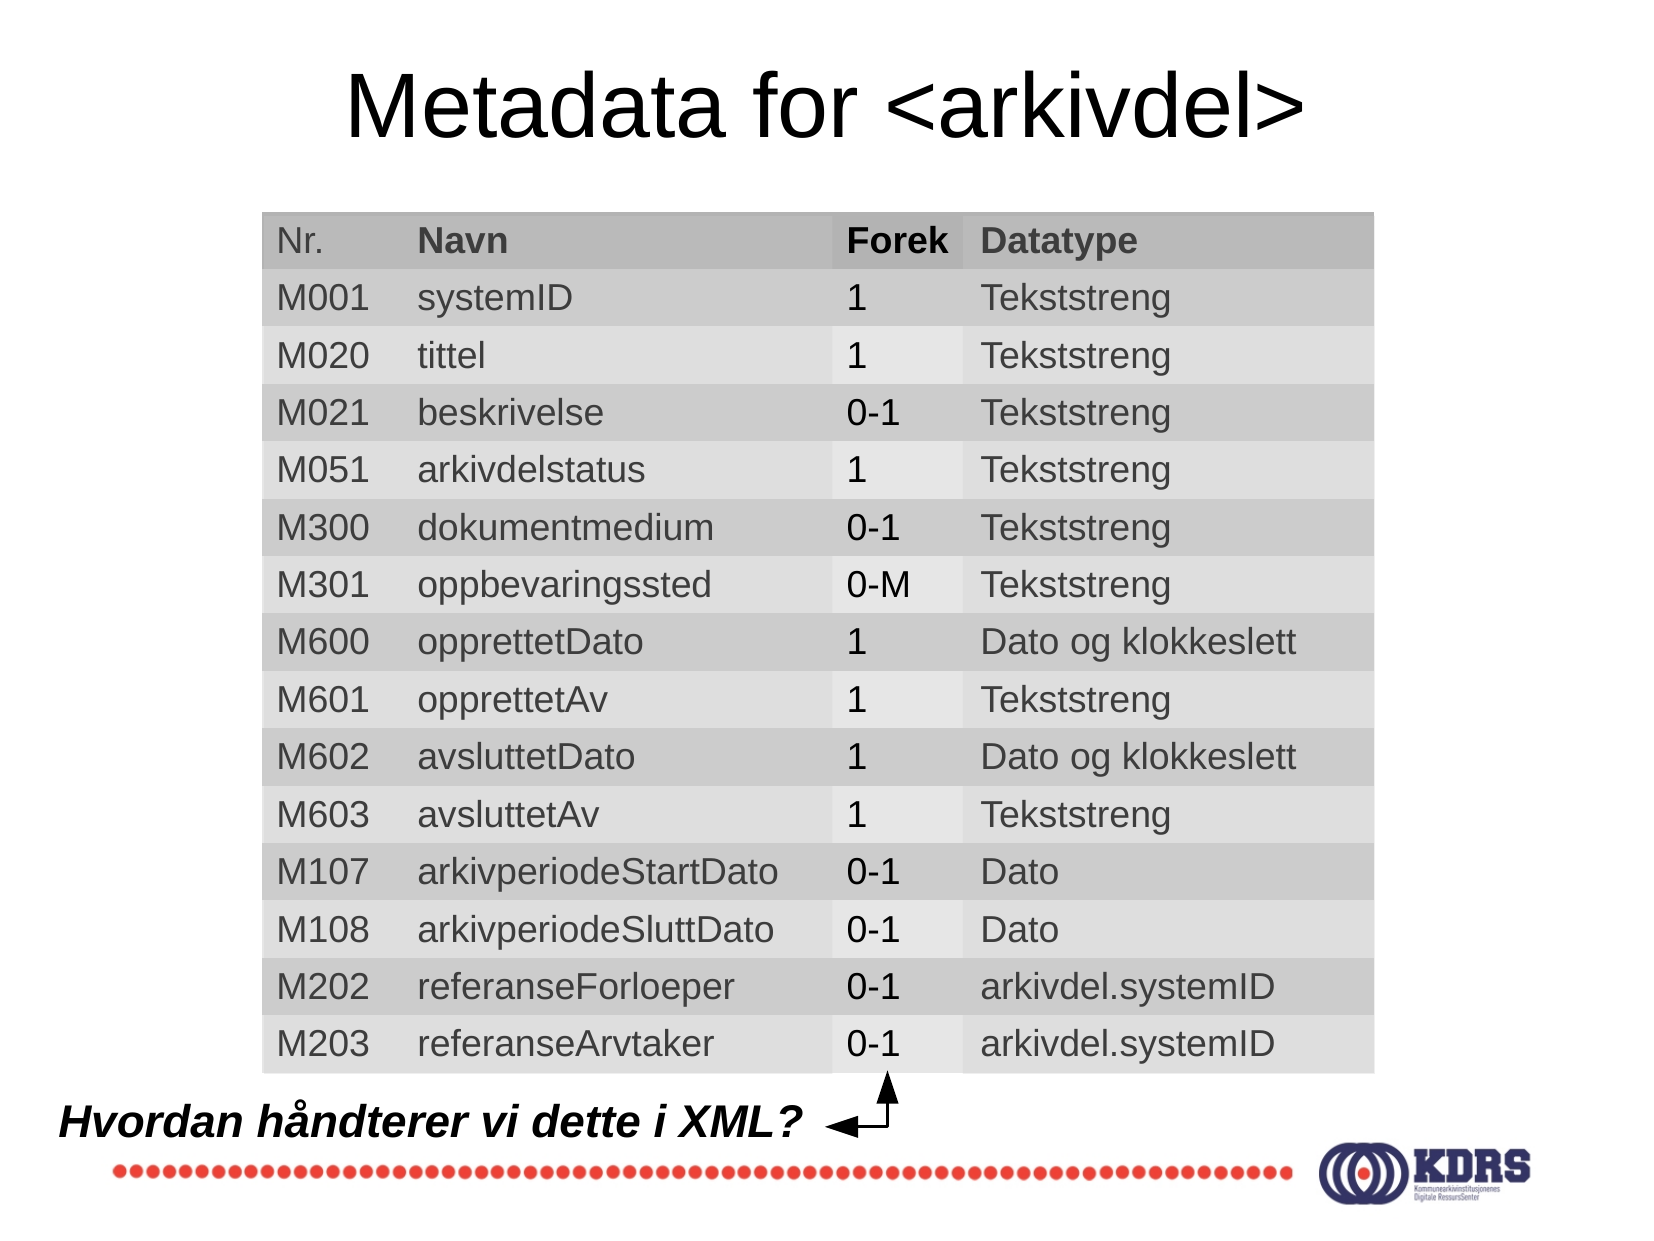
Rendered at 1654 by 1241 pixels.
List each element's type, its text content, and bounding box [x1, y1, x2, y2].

table_cell 0-1 [833, 843, 962, 900]
table_cell 0-1 [833, 499, 962, 556]
table_cell 0-M [833, 556, 962, 613]
picture [85, 1121, 1557, 1219]
text_box Hvordan håndterer vi dette i XML? [43, 1088, 859, 1155]
table_cell 0-1 [833, 900, 962, 958]
table_cell 0-1 [833, 958, 962, 1015]
table_cell 1 [833, 786, 962, 843]
text_box [962, 215, 1375, 1074]
picture [859, 1121, 886, 1125]
table_cell 1 [833, 441, 962, 499]
title Metadata for <arkivdel> [82, 49, 1571, 162]
table_header Forek [832, 212, 966, 269]
table_cell 1 [833, 728, 962, 786]
table_cell 1 [833, 269, 962, 326]
text_box [264, 215, 833, 1074]
table_header Nr. [262, 212, 403, 269]
table_cell 1 [833, 613, 962, 671]
table_cell 0-1 [833, 384, 962, 441]
table_cell 1 [833, 671, 962, 728]
table_cell 1 [833, 326, 962, 384]
table_cell 0-1 [833, 1015, 962, 1073]
